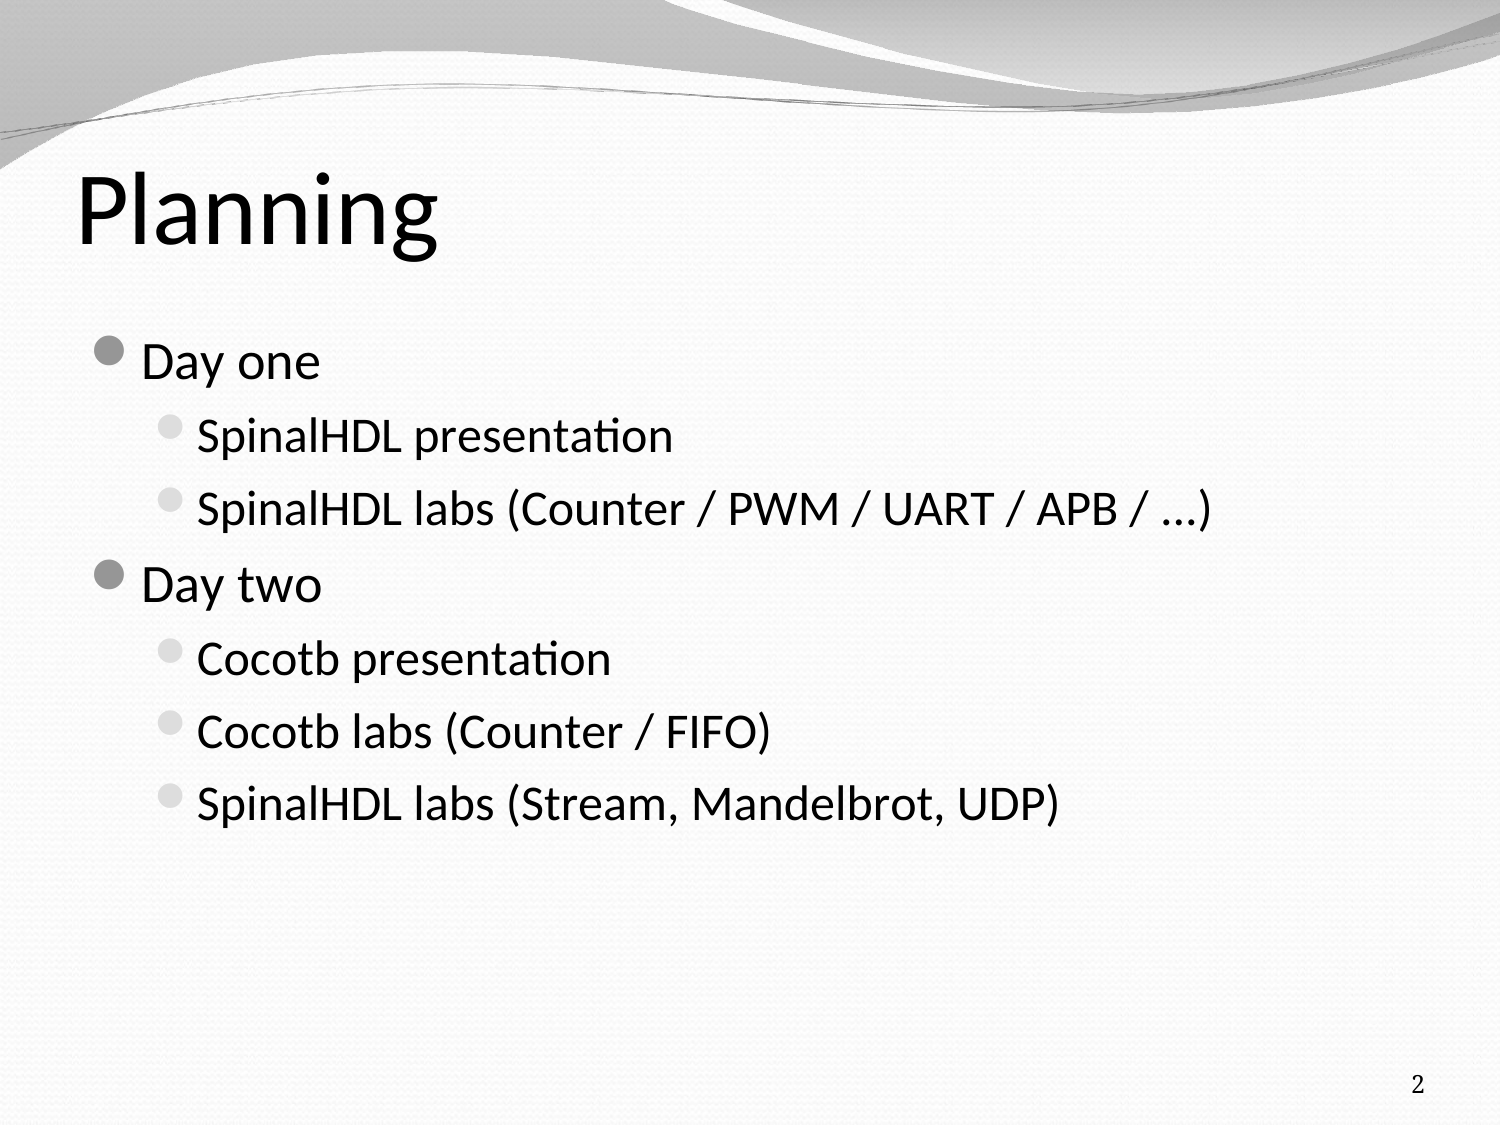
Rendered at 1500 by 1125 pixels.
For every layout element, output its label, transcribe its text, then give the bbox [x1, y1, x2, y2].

title Planning [75, 78, 1426, 266]
text_box <numéro> [1299, 1042, 1426, 1103]
list Day one SpinalHDL presentation SpinalHDL labs (Counter / PWM / UART / APB / ...) Day two Cocotb presentation Cocotb labs (Counter / FIFO) SpinalHDL labs (Stream, Mandelbrot, UDP) [75, 317, 1426, 1038]
picture [0, 0, 1500, 1125]
